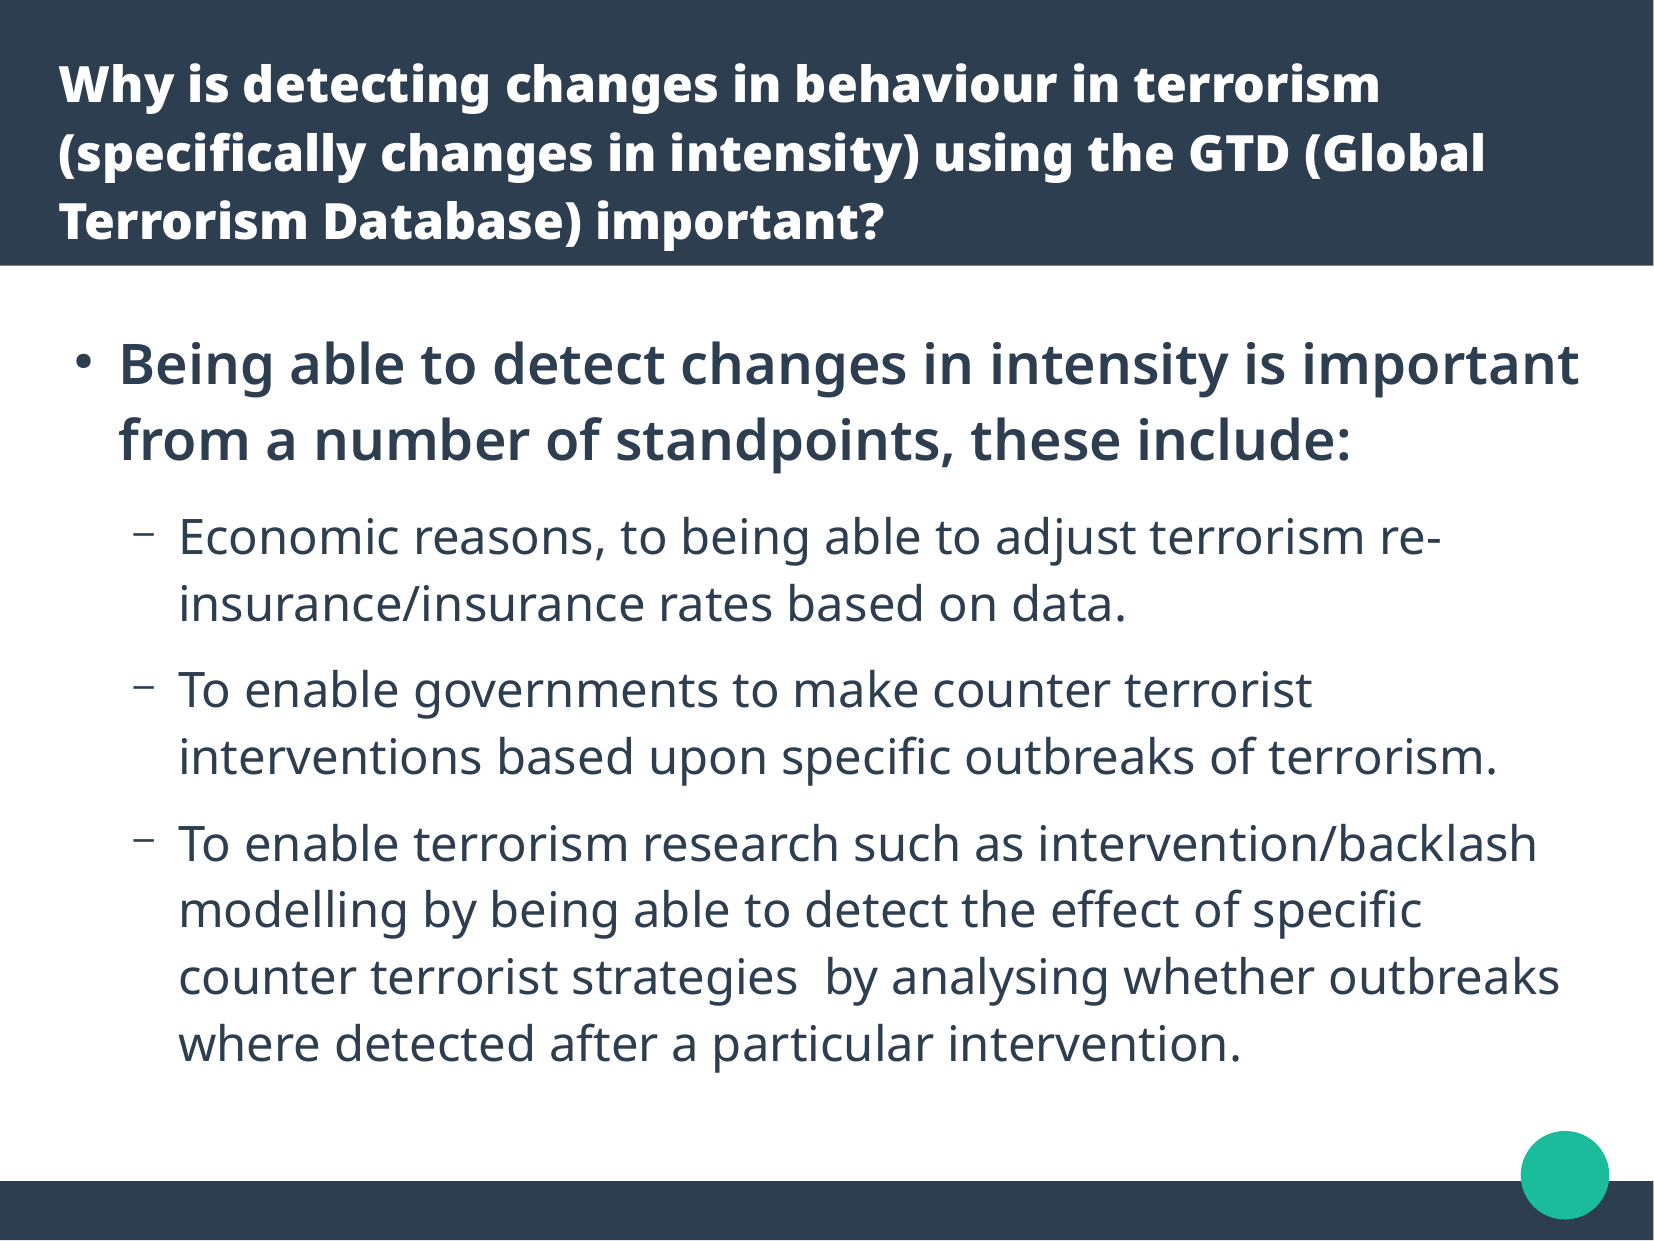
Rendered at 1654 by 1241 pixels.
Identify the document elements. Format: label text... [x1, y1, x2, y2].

list Being able to detect changes in intensity is important from a number of standpoints, these include: Economic reasons, to being able to adjust terrorism re-insurance/insurance rates based on data. To enable governments to make counter terrorist interventions based upon specific outbreaks of terrorism. To enable terrorism research such as intervention/backlash modelling by being able to detect the effect of specific counter terrorist strategies by analysing whether outbreaks where detected after a particular intervention. [59, 324, 1595, 1152]
title Why is detecting changes in behaviour in terrorism (specifically changes in intensity) using the GTD (Global Terrorism Database) important? [59, 49, 1595, 207]
